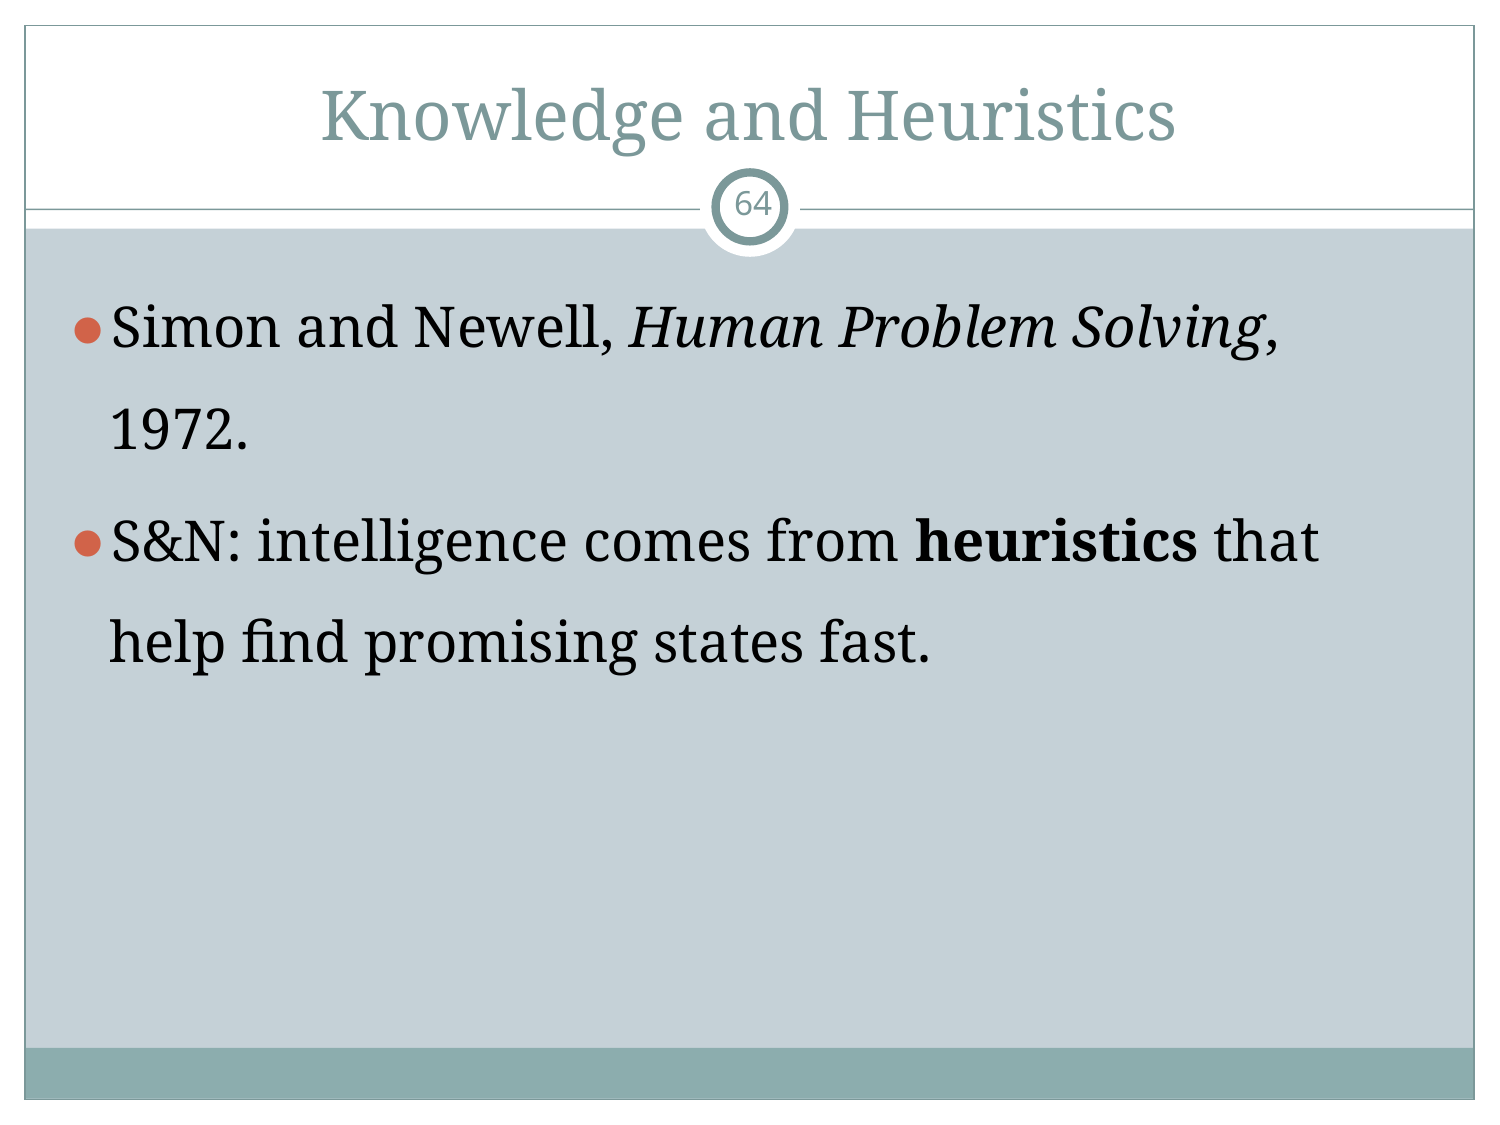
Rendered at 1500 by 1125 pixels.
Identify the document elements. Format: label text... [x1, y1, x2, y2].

list Simon and Newell, Human Problem Solving, 1972. S&N: intelligence comes from heuristics that help find promising states fast. [49, 250, 1445, 1001]
title Knowledge and Heuristics [49, 37, 1450, 162]
slide_number <number> [715, 168, 791, 241]
